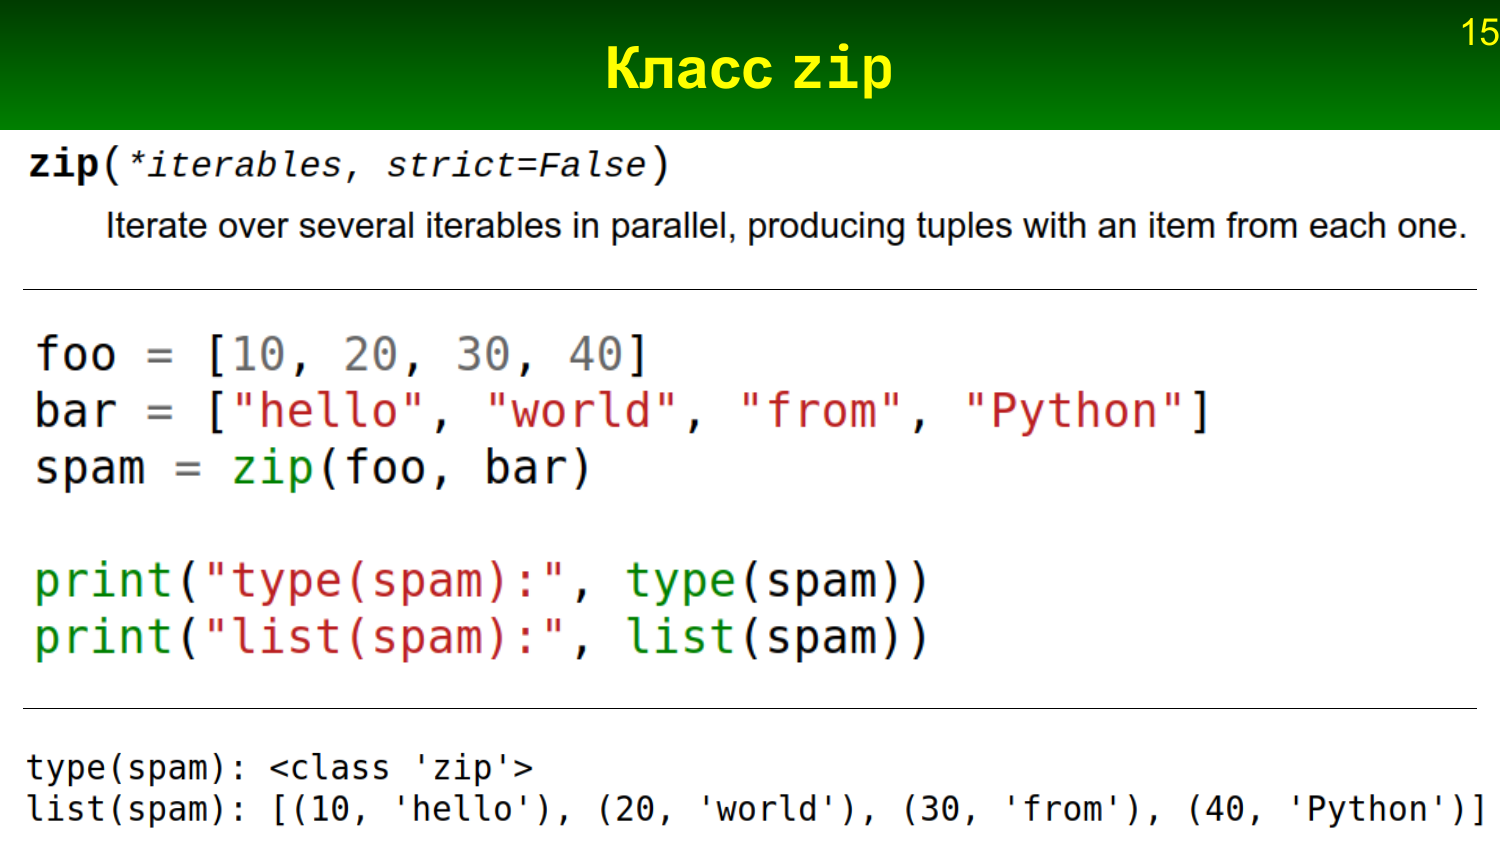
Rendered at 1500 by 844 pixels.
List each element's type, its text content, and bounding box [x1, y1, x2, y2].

picture [11, 131, 1489, 264]
picture [27, 322, 1223, 680]
picture [17, 745, 1495, 838]
title Класс zip [75, 11, 1426, 119]
